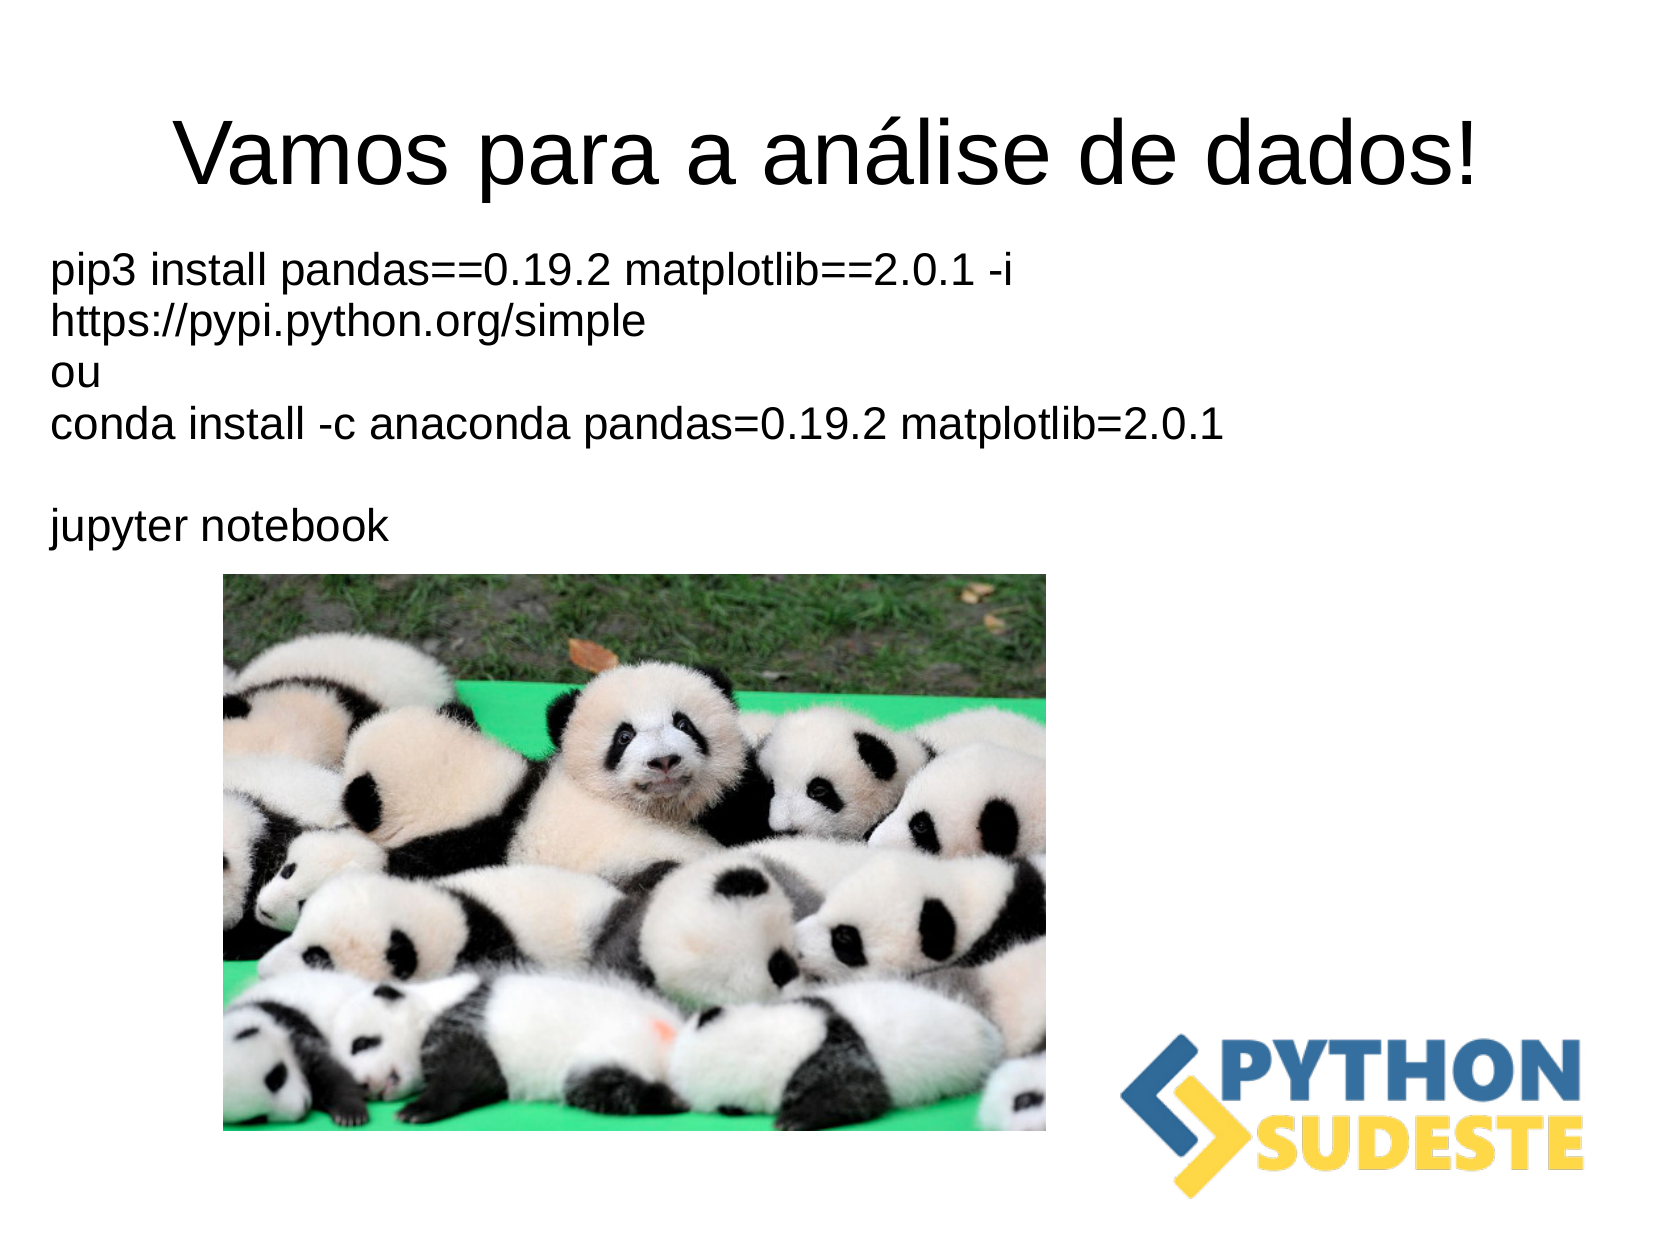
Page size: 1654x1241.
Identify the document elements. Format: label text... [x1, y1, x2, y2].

title Vamos para a análise de dados! [82, 49, 1571, 236]
picture [223, 574, 1046, 1131]
picture [1118, 1032, 1654, 1203]
text_box pip3 install pandas==0.19.2 matplotlib==2.0.1 -i https://pypi.python.org/simple ou conda install -c anaconda pandas=0.19.2 matplotlib=2.0.1 jupyter notebook [35, 236, 1638, 559]
